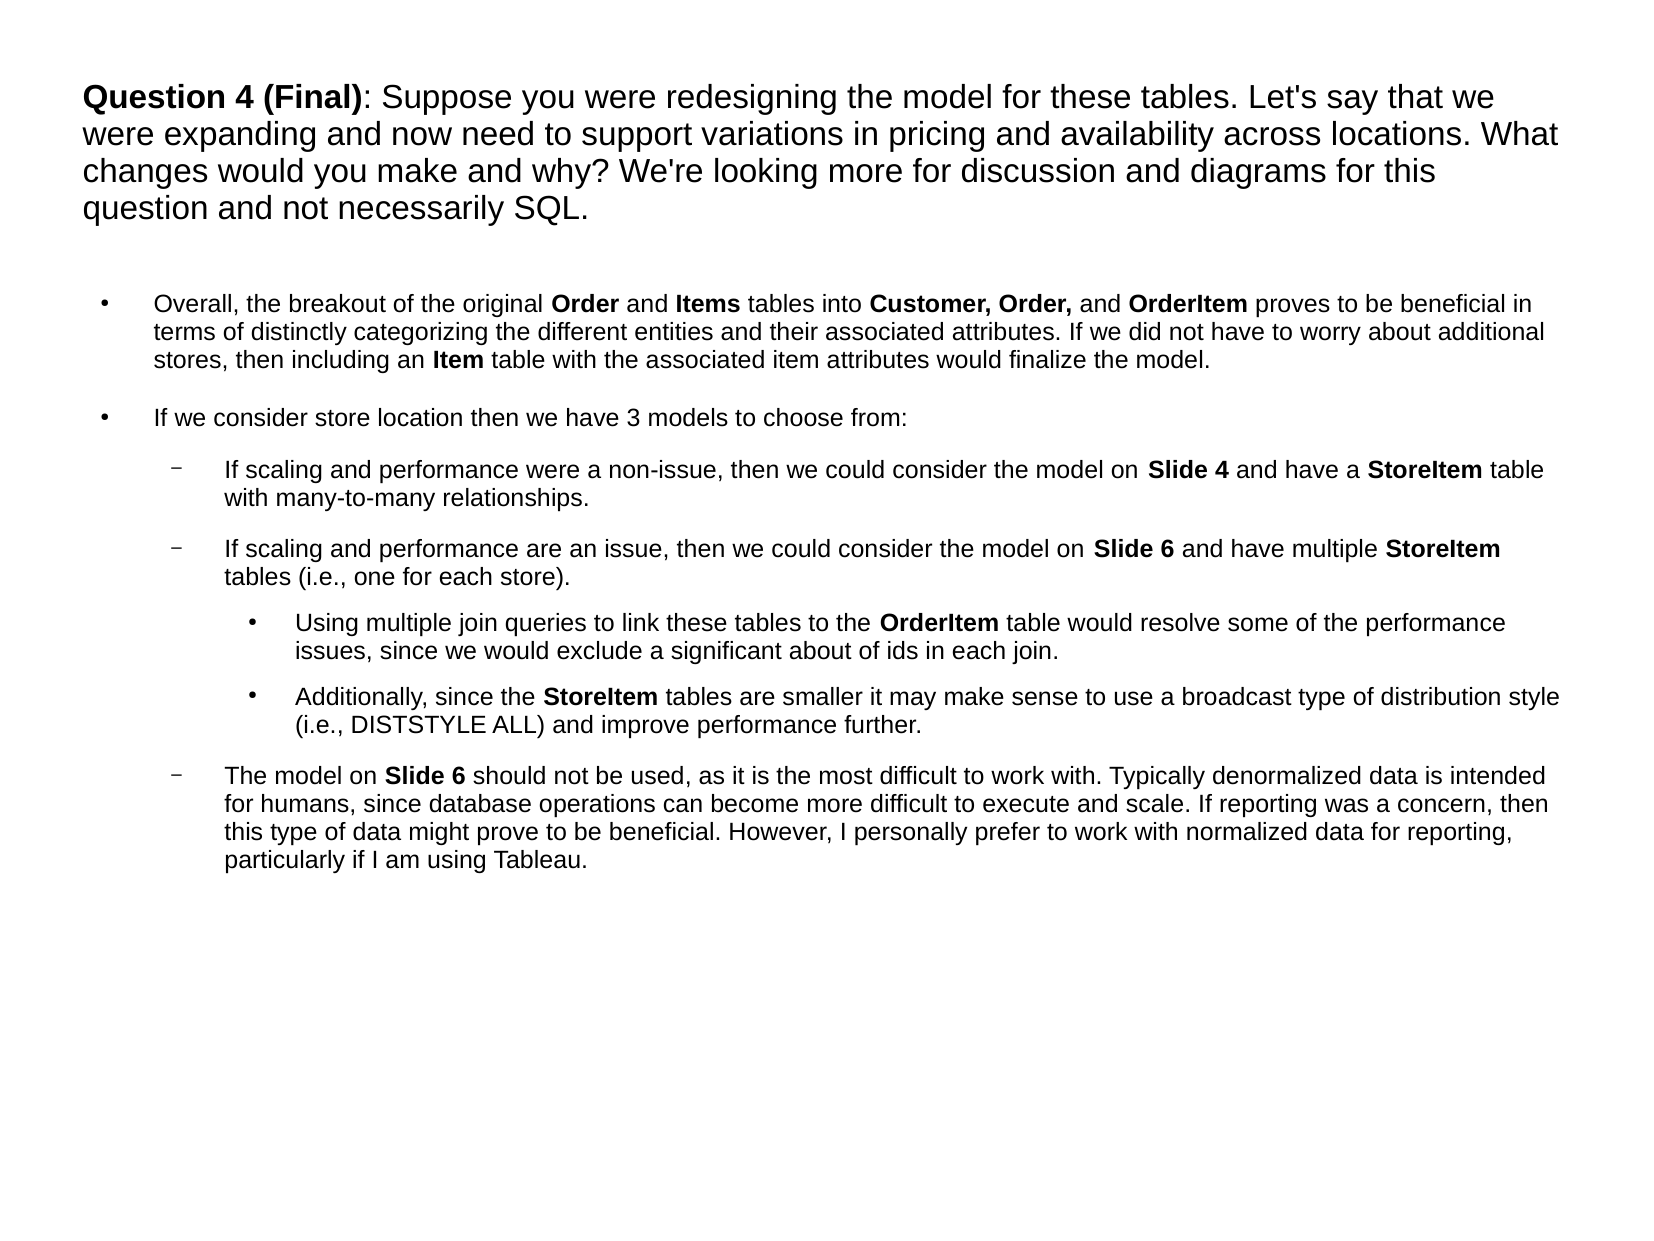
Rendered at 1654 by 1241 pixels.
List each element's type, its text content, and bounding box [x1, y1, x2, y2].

list Overall, the breakout of the original Order and Items tables into Customer, Order, and OrderItem proves to be beneficial in terms of distinctly categorizing the different entities and their associated attributes. If we did not have to worry about additional stores, then including an Item table with the associated item attributes would finalize the model. If we consider store location then we have 3 models to choose from: If scaling and performance were a non-issue, then we could consider the model on Slide 4 and have a StoreItem table with many-to-many relationships. If scaling and performance are an issue, then we could consider the model on Slide 6 and have multiple StoreItem tables (i.e., one for each store). Using multiple join queries to link these tables to the OrderItem table would resolve some of the performance issues, since we would exclude a significant about of ids in each join. Additionally, since the StoreItem tables are smaller it may make sense to use a broadcast type of distribution style (i.e., DISTSTYLE ALL) and improve performance further. The model on Slide 6 should not be used, as it is the most difficult to work with. Typically denormalized data is intended for humans, since database operations can become more difficult to execute and scale. If reporting was a concern, then this type of data might prove to be beneficial. However, I personally prefer to work with normalized data for reporting, particularly if I am using Tableau. [82, 290, 1571, 1010]
title Question 4 (Final): Suppose you were redesigning the model for these tables. Let's say that we were expanding and now need to support variations in pricing and availability across locations. What changes would you make and why? We're looking more for discussion and diagrams for this question and not necessarily SQL. [82, 49, 1571, 257]
